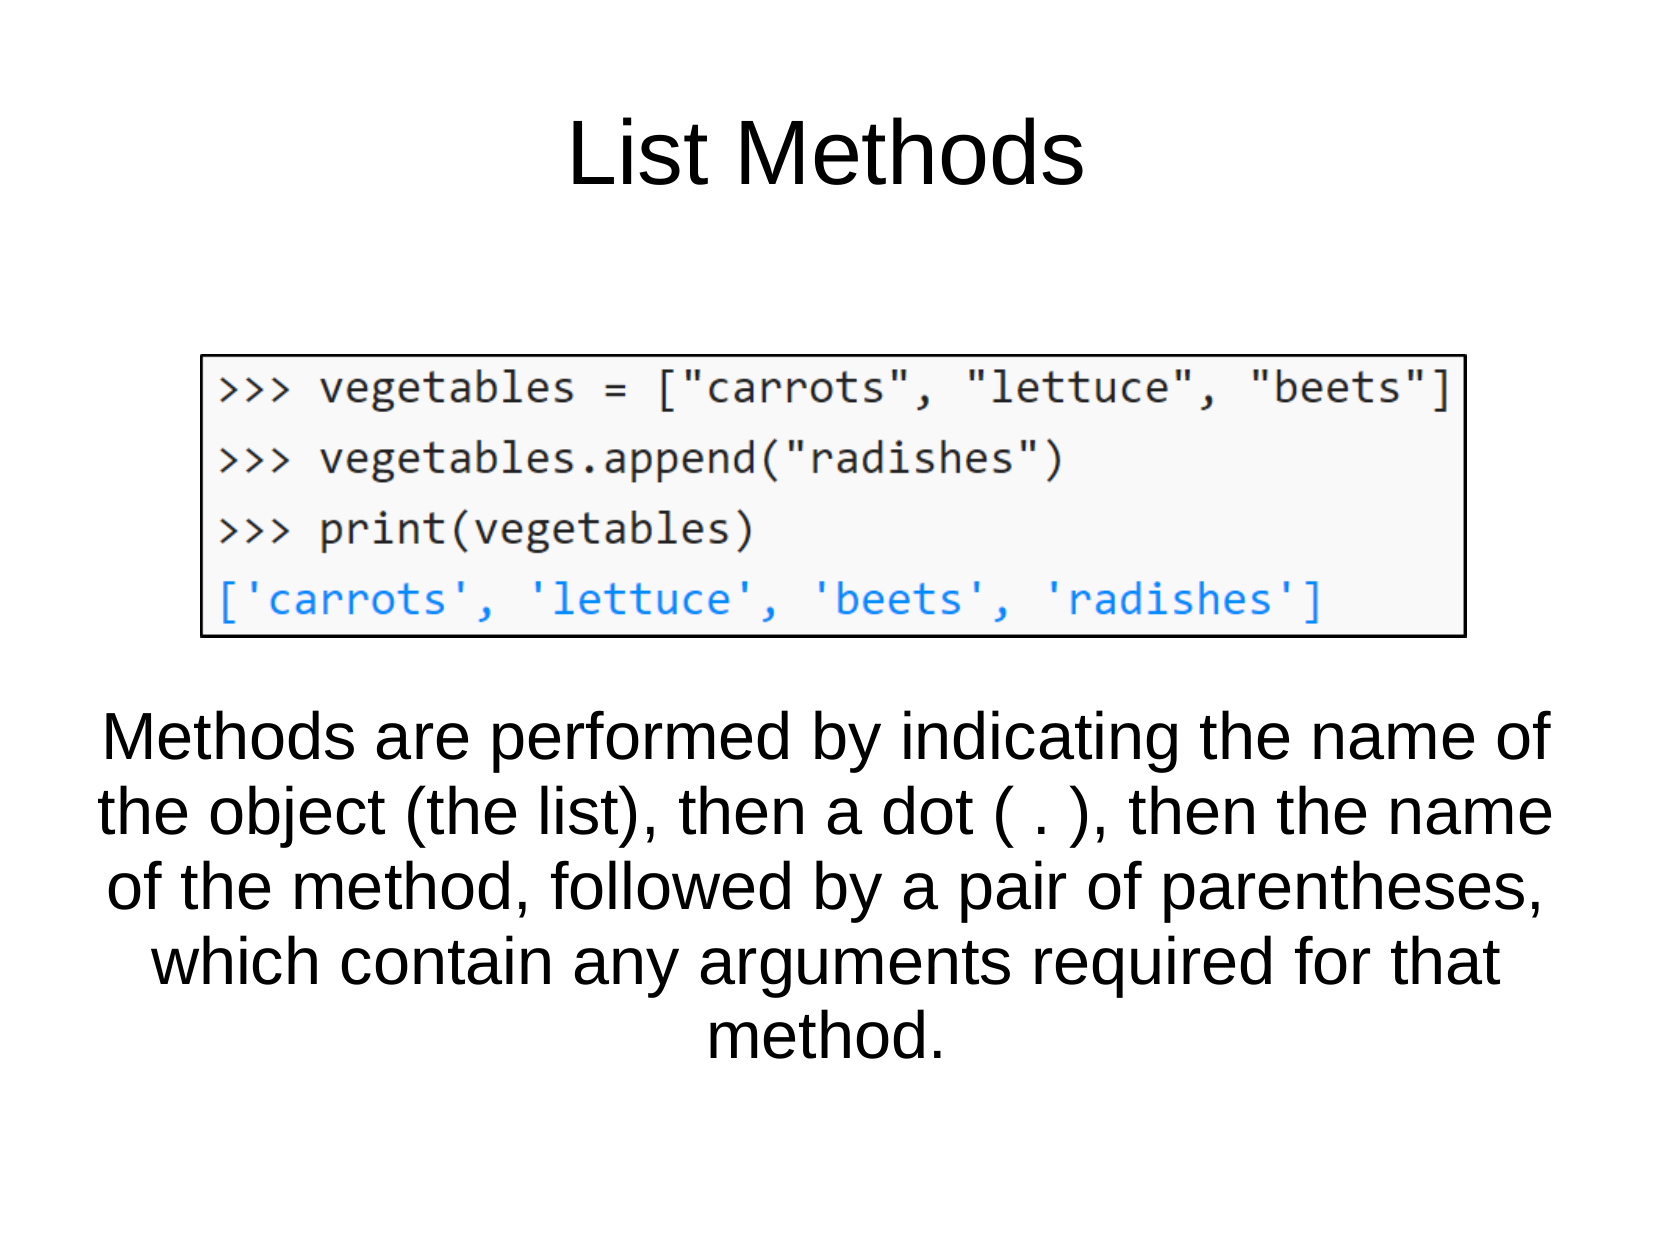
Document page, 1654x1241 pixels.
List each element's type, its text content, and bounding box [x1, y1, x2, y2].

title List Methods [82, 49, 1571, 257]
picture [200, 354, 1467, 638]
subtitle Methods are performed by indicating the name of the object (the list), then a dot ( . ), then the name of the method, followed by a pair of parentheses, which contain any arguments required for that method. [82, 290, 1571, 1109]
